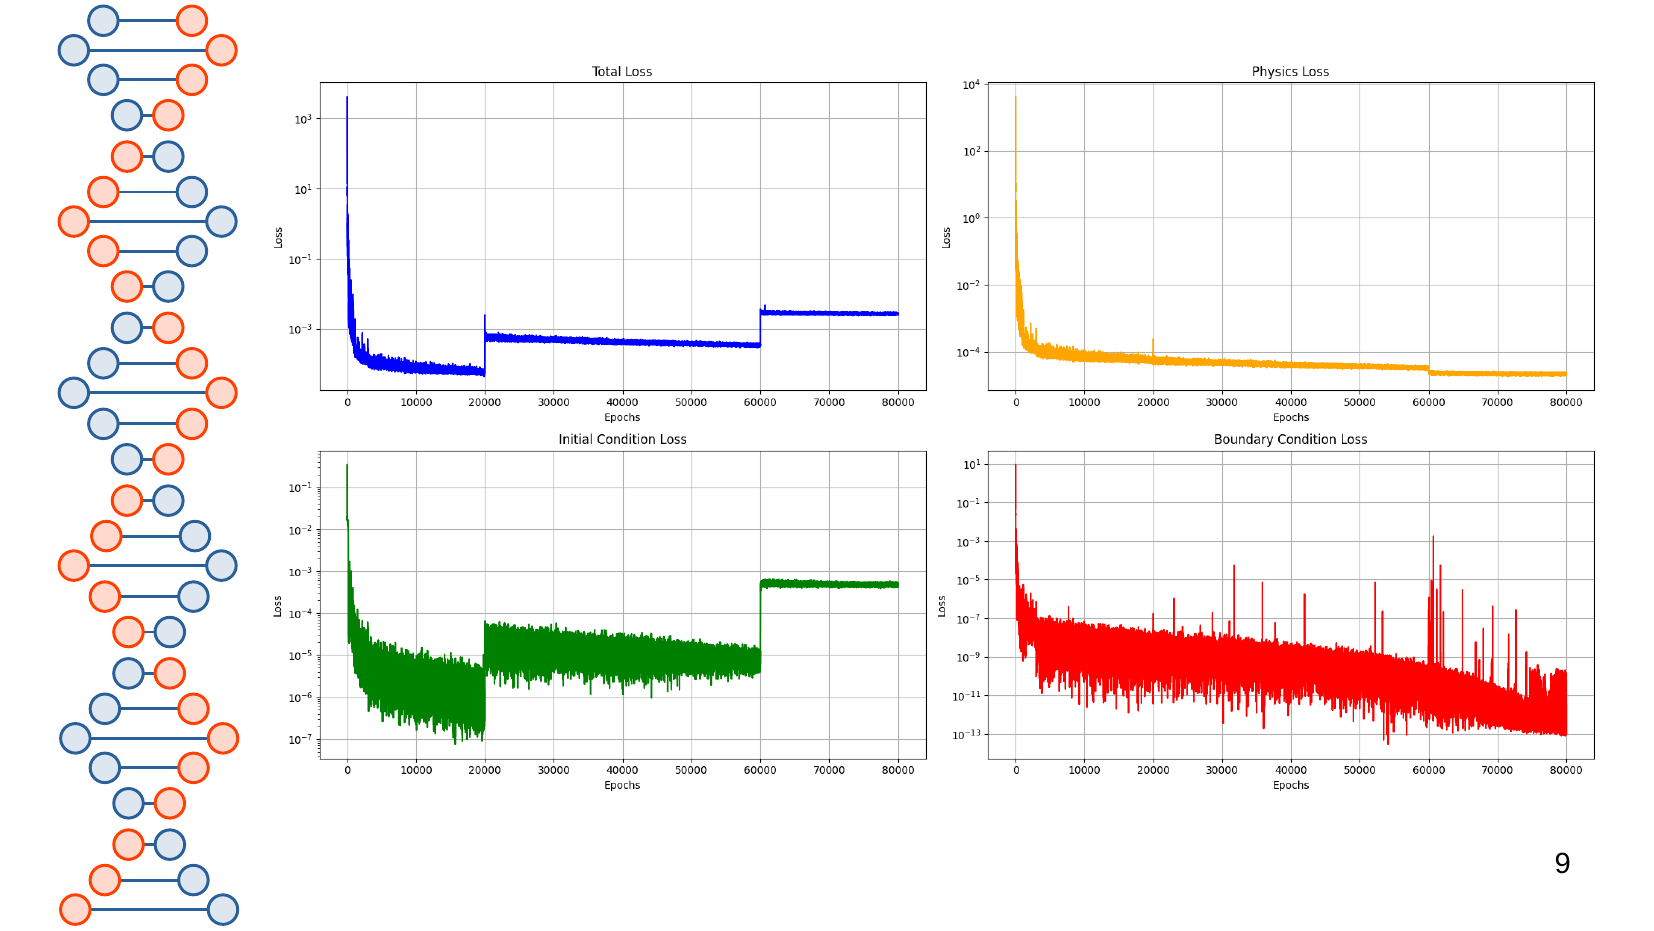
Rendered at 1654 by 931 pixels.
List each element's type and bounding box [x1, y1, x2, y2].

picture [265, 58, 1601, 798]
